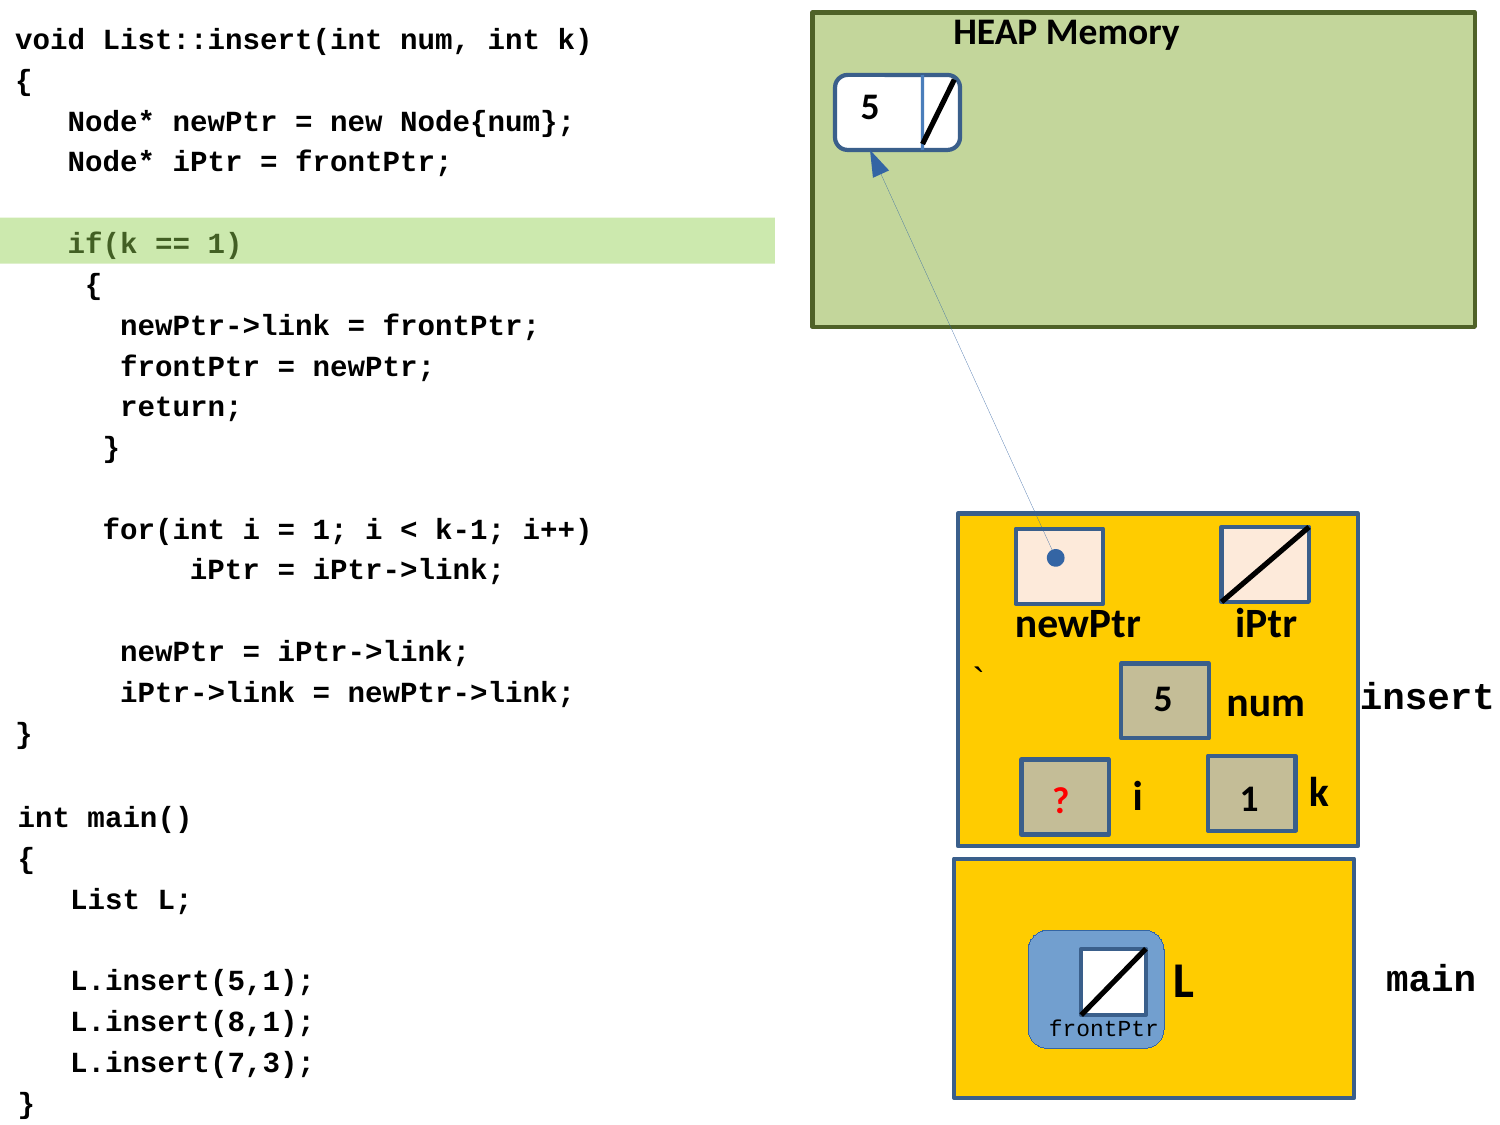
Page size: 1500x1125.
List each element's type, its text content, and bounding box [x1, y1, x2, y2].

text_box num [1211, 667, 1321, 733]
text_box 5 [845, 74, 921, 135]
text_box [1015, 528, 1104, 588]
text_box iPtr [1220, 588, 1232, 599]
text_box ? [1037, 768, 1113, 829]
text_box insert [1345, 664, 1500, 770]
text_box iPtr [1220, 588, 1312, 654]
text_box L [1158, 940, 1210, 1016]
text_box i [1117, 761, 1158, 827]
text_box [1243, 532, 1309, 588]
text_box ` [957, 513, 1358, 847]
text_box [825, 12, 1475, 327]
text_box newPtr [1000, 588, 1156, 654]
text_box 5 [1138, 666, 1214, 727]
subtitle void List::insert(int num, int k) { Node* newPtr = new Node{num}; Node* iPtr = frontPtr; if(k == 1) { newPtr->link = frontPtr; frontPtr = newPtr; return; } for(int i = 1; i < k-1; i++) iPtr = iPtr->link; newPtr = iPtr->link; iPtr->link = newPtr->link; } [0, 12, 825, 1053]
text_box [0, 217, 775, 264]
text_box [1221, 526, 1305, 588]
text_box [954, 858, 1355, 1098]
text_box HEAP Memory [938, 0, 1195, 60]
text_box frontPtr [1034, 1006, 1174, 1049]
text_box int main() { List L; L.insert(5,1); L.insert(8,1); L.insert(7,3); } [2, 790, 730, 1122]
text_box main [1371, 947, 1492, 1007]
text_box 1 [1224, 766, 1300, 827]
text_box [1207, 755, 1296, 831]
text_box k [1293, 757, 1344, 823]
text_box [1121, 663, 1209, 739]
text_box [1021, 759, 1109, 835]
